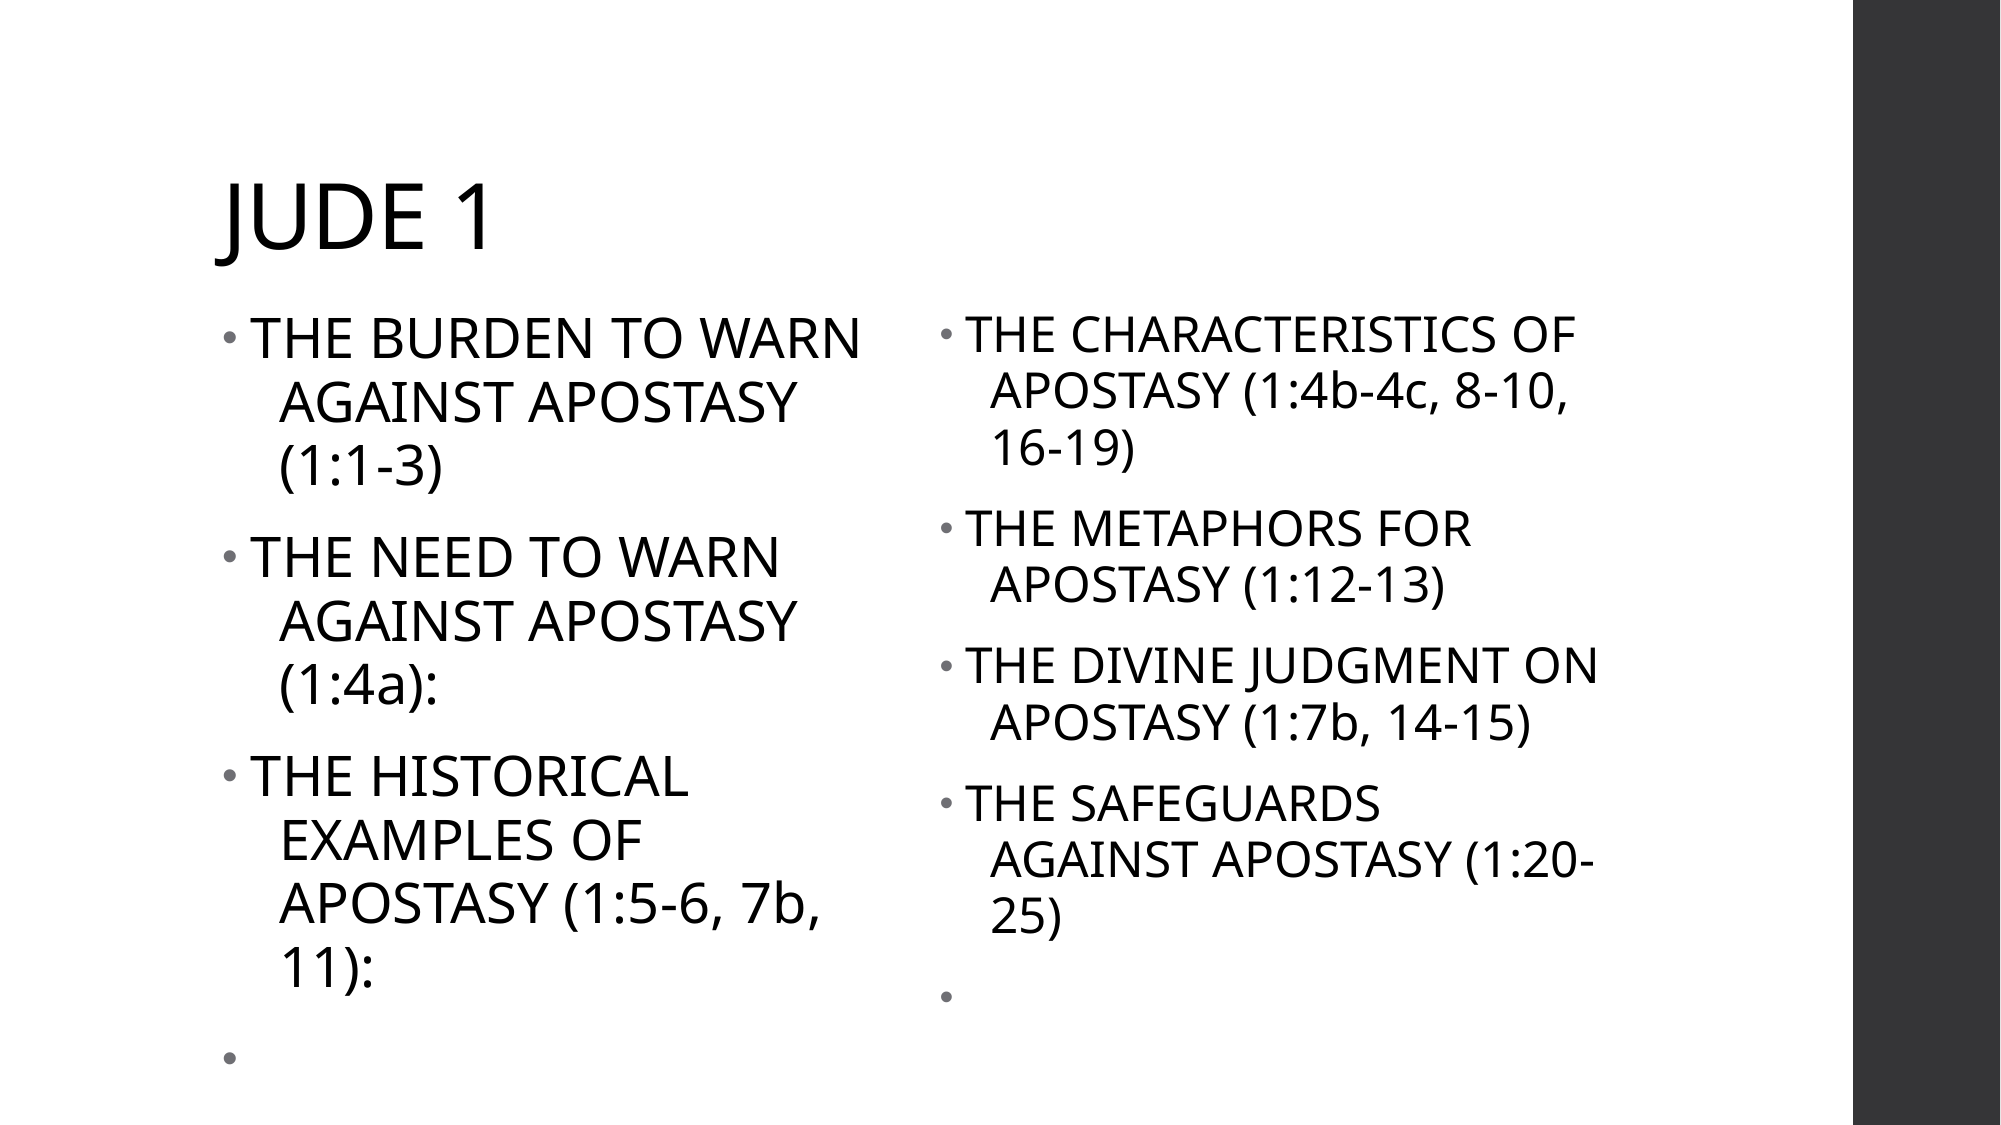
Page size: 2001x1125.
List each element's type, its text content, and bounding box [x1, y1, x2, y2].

list THE BURDEN TO WARN AGAINST APOSTASY (1:1-3) THE NEED TO WARN AGAINST APOSTASY (1:4a): THE HISTORICAL EXAMPLES OF APOSTASY (1:5-6, 7b, 11): [207, 299, 900, 1014]
title JUDE 1 [206, 60, 1797, 278]
list THE CHARACTERISTICS OF APOSTASY (1:4b-4c, 8-10, 16-19) THE METAPHORS FOR APOSTASY (1:12-13) THE DIVINE JUDGMENT ON APOSTASY (1:7b, 14-15) THE SAFEGUARDS AGAINST APOSTASY (1:20-25) [924, 299, 1617, 1014]
